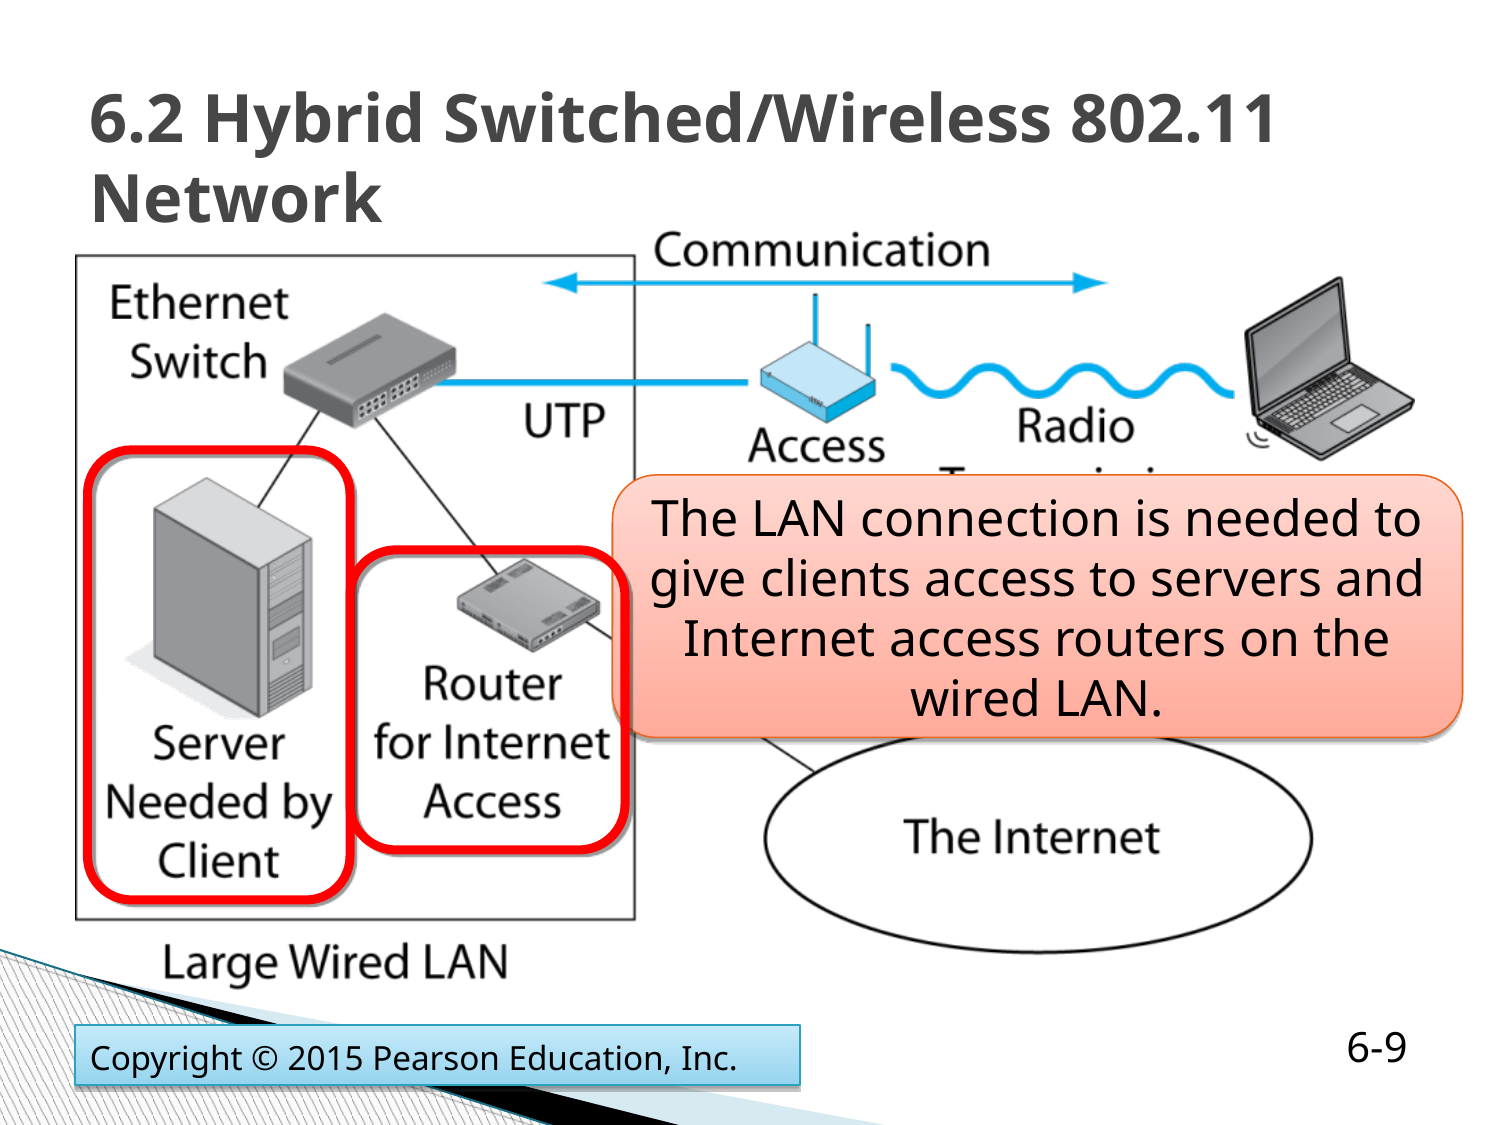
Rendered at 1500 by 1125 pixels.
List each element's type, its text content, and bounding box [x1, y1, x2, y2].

slide_number 6-1 [1250, 1025, 1423, 1085]
text_box The LAN connection is needed to give clients access to servers and Internet access routers on the wired LAN. [612, 474, 1463, 738]
picture [92, 455, 345, 895]
footer Copyright © 2015 Pearson Education, Inc. [75, 1025, 800, 1085]
picture [359, 555, 620, 845]
picture [0, 224, 1415, 1125]
title 6.2 Hybrid Switched/Wireless 802.11 Network [75, 62, 1425, 250]
